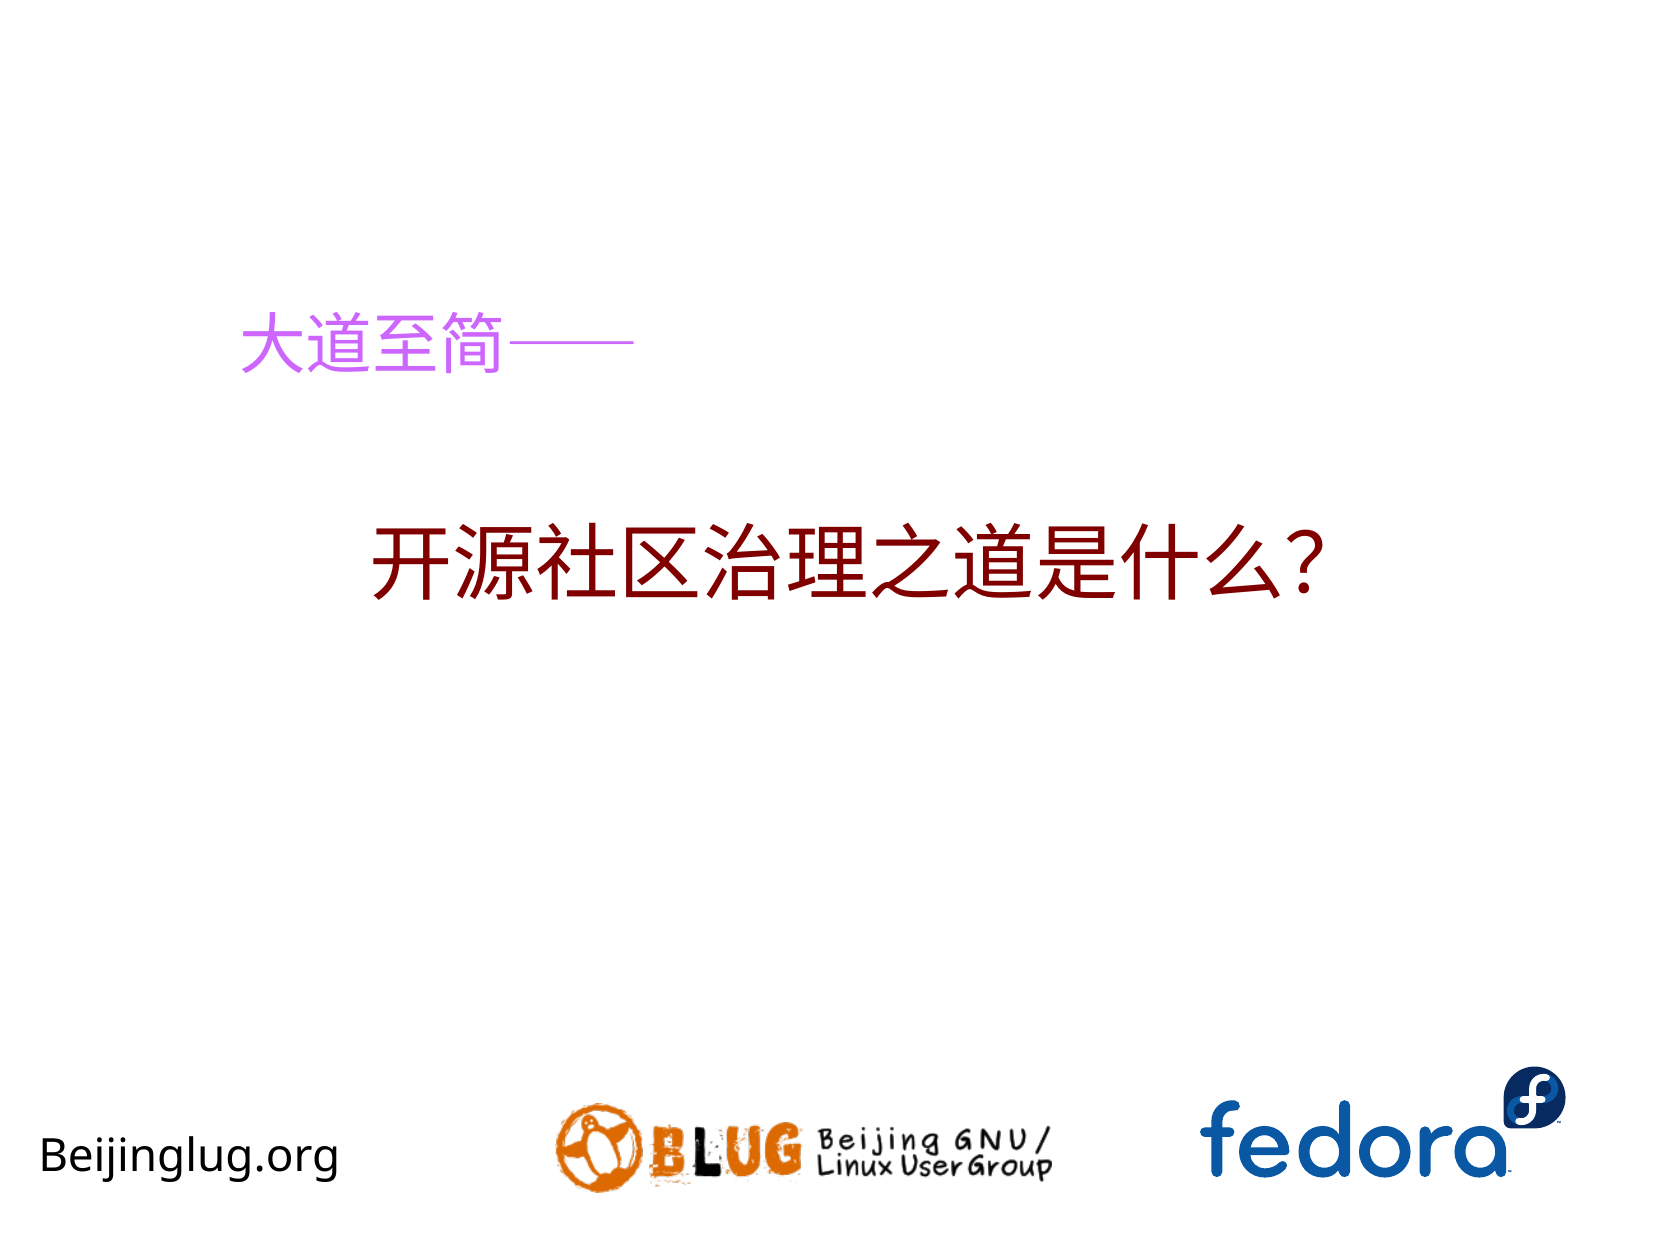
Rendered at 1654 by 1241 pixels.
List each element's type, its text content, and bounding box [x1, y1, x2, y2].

text_box 开源社区治理之道是什么？ [354, 489, 1383, 629]
picture [555, 1103, 1052, 1193]
text_box 大道至简—— [224, 283, 655, 386]
